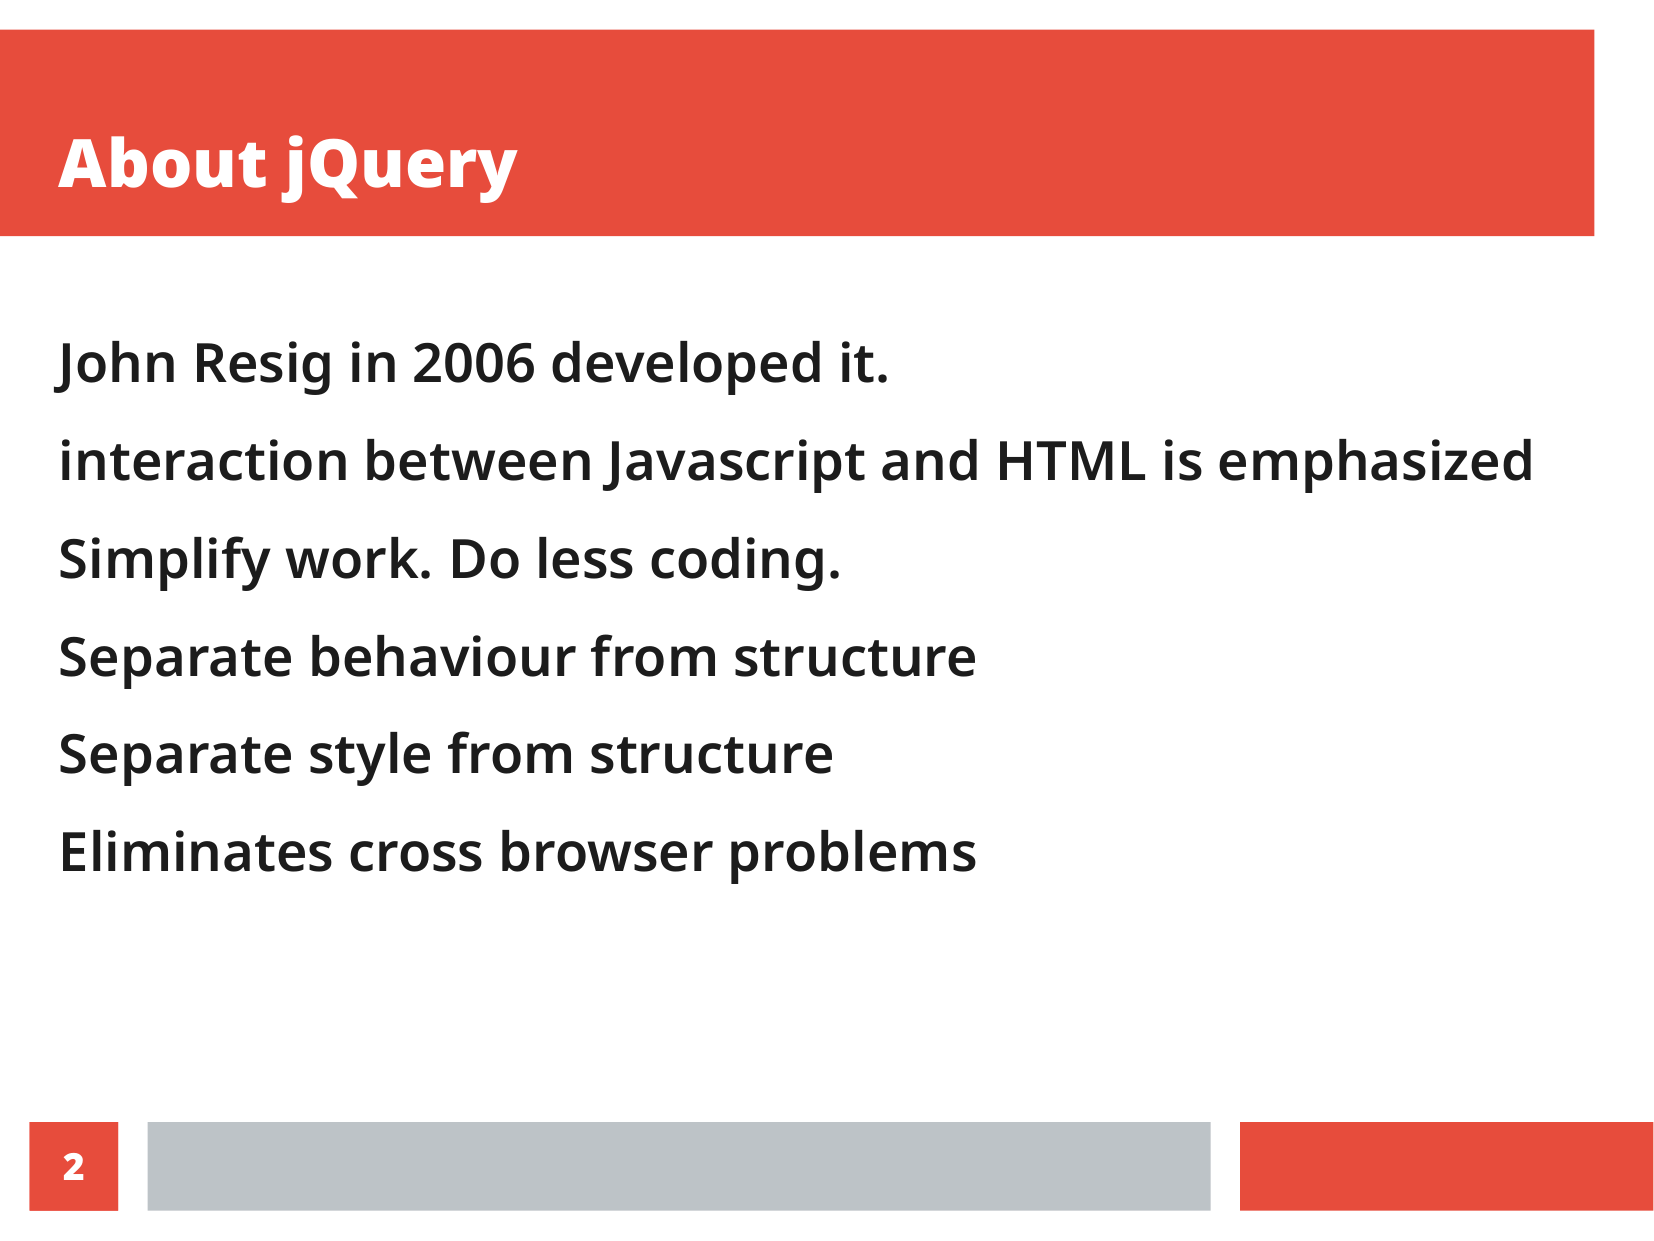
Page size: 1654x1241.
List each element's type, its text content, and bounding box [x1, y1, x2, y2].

list John Resig in 2006 developed it. interaction between Javascript and HTML is emphasized Simplify work. Do less coding. Separate behaviour from structure Separate style from structure Eliminates cross browser problems [59, 324, 1565, 1093]
title About jQuery [59, 59, 1595, 207]
